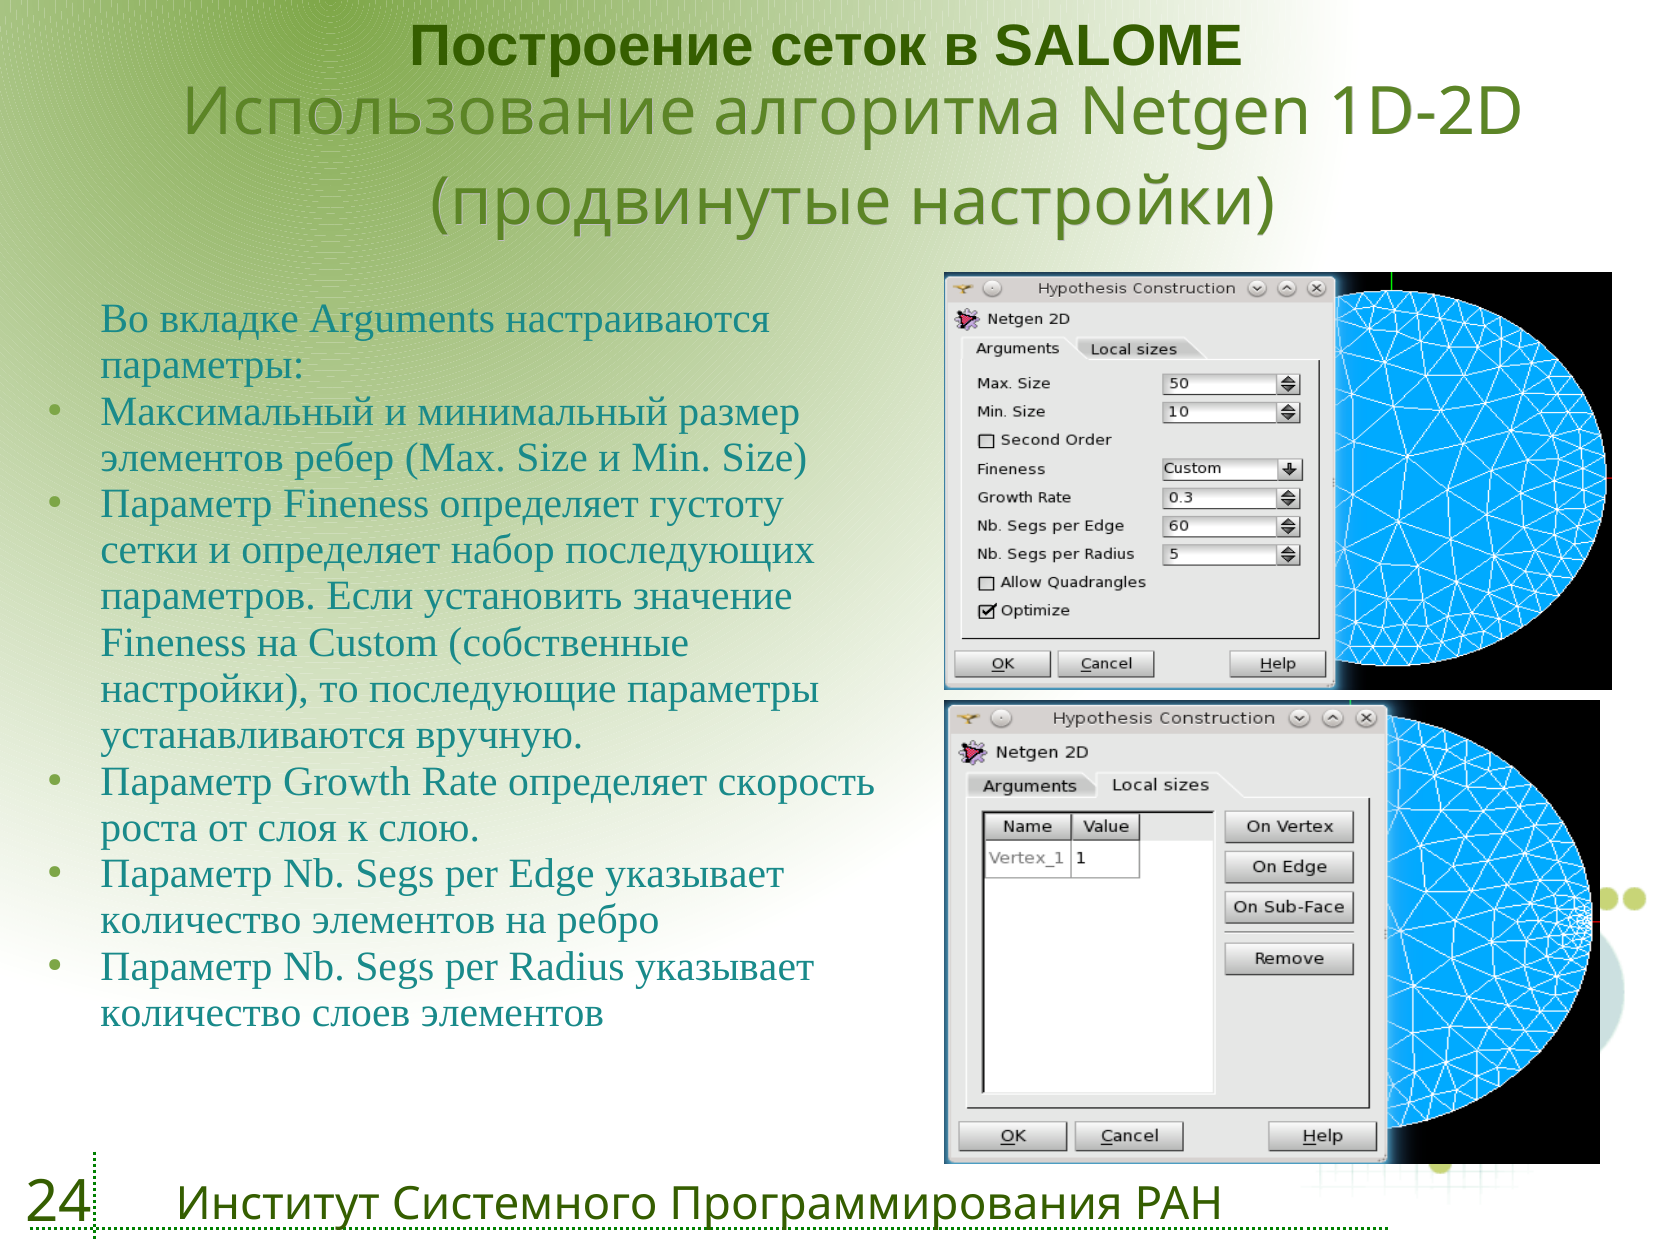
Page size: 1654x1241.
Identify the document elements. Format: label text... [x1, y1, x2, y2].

title Использование алгоритма Netgen 1D-2D (продвинутые настройки) [82, 71, 1625, 236]
list Во вкладке Arguments настраиваются параметры: Максимальный и минимальный размер элементов ребер (Max. Size и Min. Size) Параметр Fineness определяет густоту сетки и определяет набор последующих параметров. Если установить значение Fineness на Custom (собственные настройки), то последующие параметры устанавливаются вручную. Параметр Growth Rate определяет скорость роста от слоя к слою. Параметр Nb. Segs per Edge указывает количество элементов на ребро Параметр Nb. Segs per Radius указывает количество слоев элементов [29, 295, 886, 1036]
picture [944, 272, 1612, 690]
picture [944, 700, 1654, 1211]
